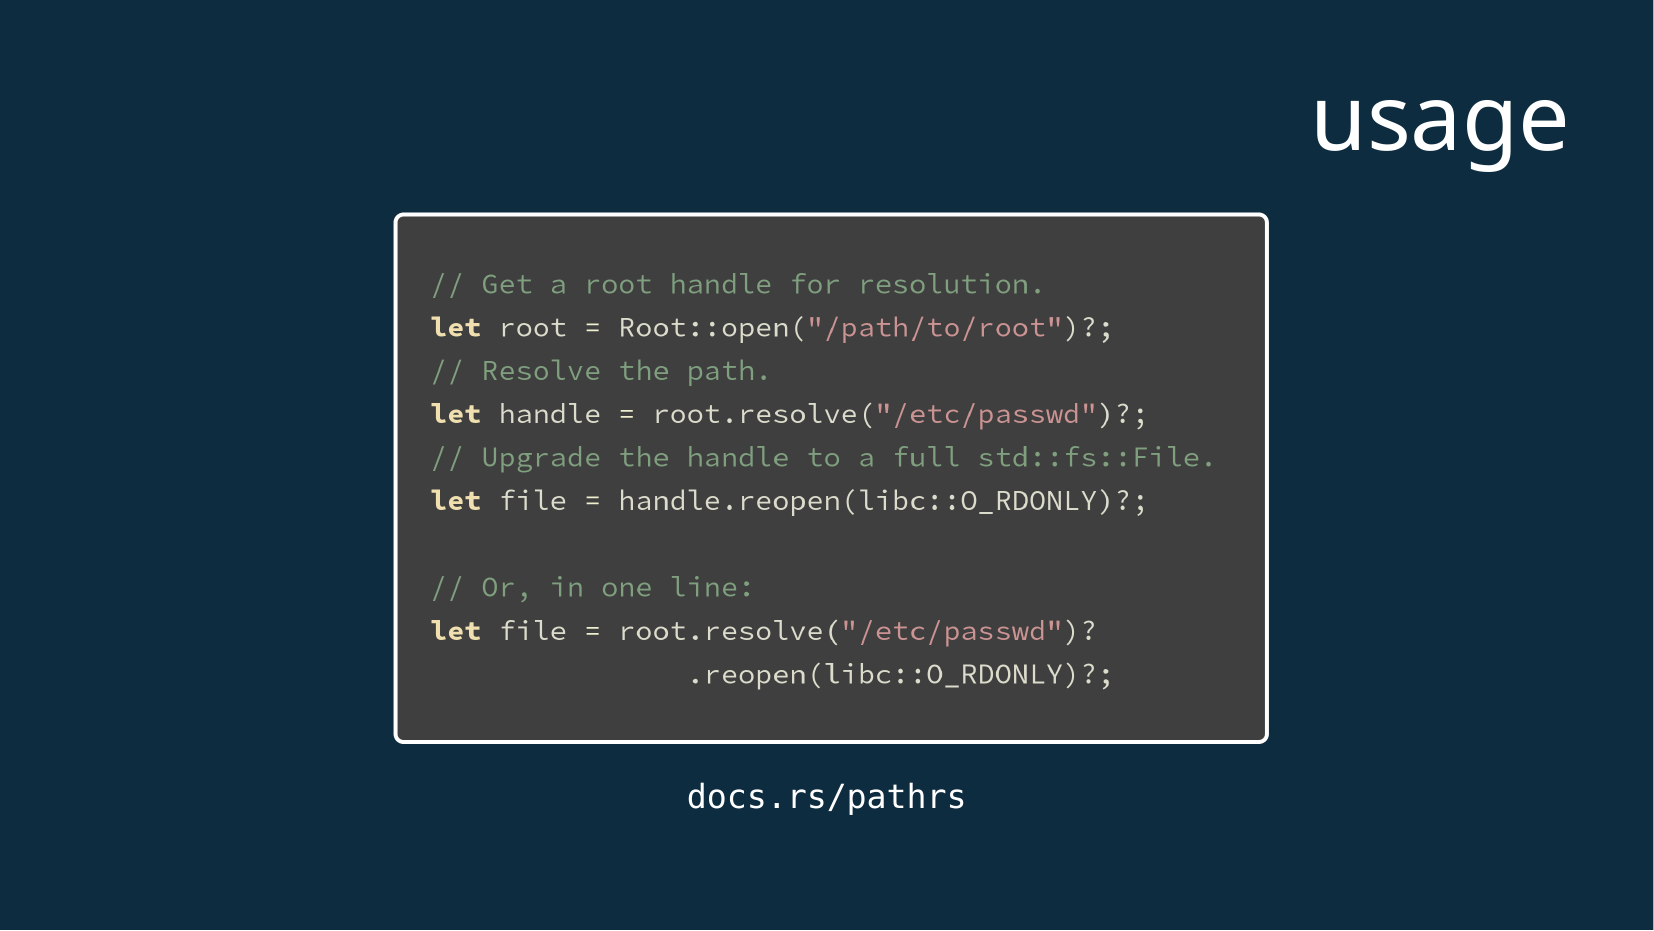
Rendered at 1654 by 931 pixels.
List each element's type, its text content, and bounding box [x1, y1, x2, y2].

title usage [82, 37, 1571, 193]
picture [279, 190, 1383, 748]
list docs.rs/pathrs [82, 748, 1571, 846]
